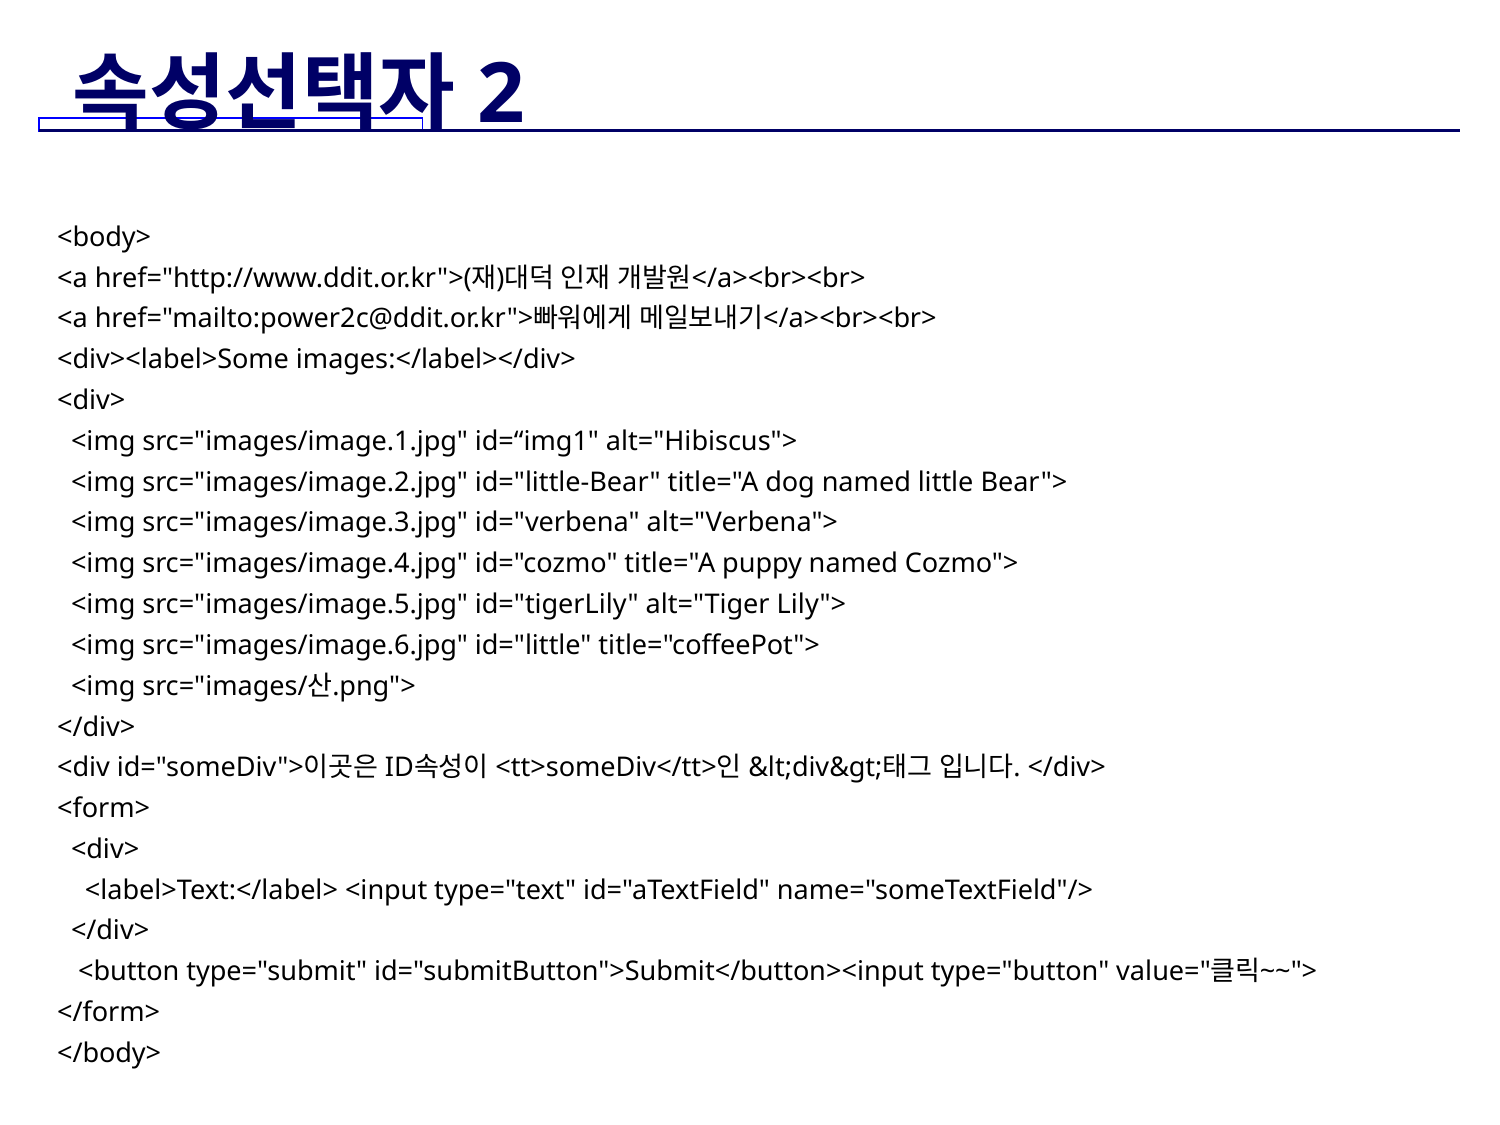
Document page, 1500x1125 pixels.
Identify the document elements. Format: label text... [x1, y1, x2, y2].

list <body> <a href="http://www.ddit.or.kr">(재)대덕 인재 개발원</a><br><br> <a href="mailto:power2c@ddit.or.kr">빠워에게 메일보내기</a><br><br> <div><label>Some images:</label></div> <div> <img src="images/image.1.jpg" id=“img1" alt="Hibiscus"> <img src="images/image.2.jpg" id="little-Bear" title="A dog named little Bear"> <img src="images/image.3.jpg" id="verbena" alt="Verbena"> <img src="images/image.4.jpg" id="cozmo" title="A puppy named Cozmo"> <img src="images/image.5.jpg" id="tigerLily" alt="Tiger Lily"> <img src="images/image.6.jpg" id="little" title="coffeePot"> <img src="images/산.png"> </div> <div id="someDiv">이곳은 ID속성이 <tt>someDiv</tt>인 &lt;div&gt;태그 입니다. </div> <form> <div> <label>Text:</label> <input type="text" id="aTextField" name="someTextField"/> </div> <button type="submit" id="submitButton">Submit</button><input type="button" value="클릭~~"> </form> </body> [42, 211, 1460, 1074]
title 속성선택자 2 [58, 31, 1077, 110]
